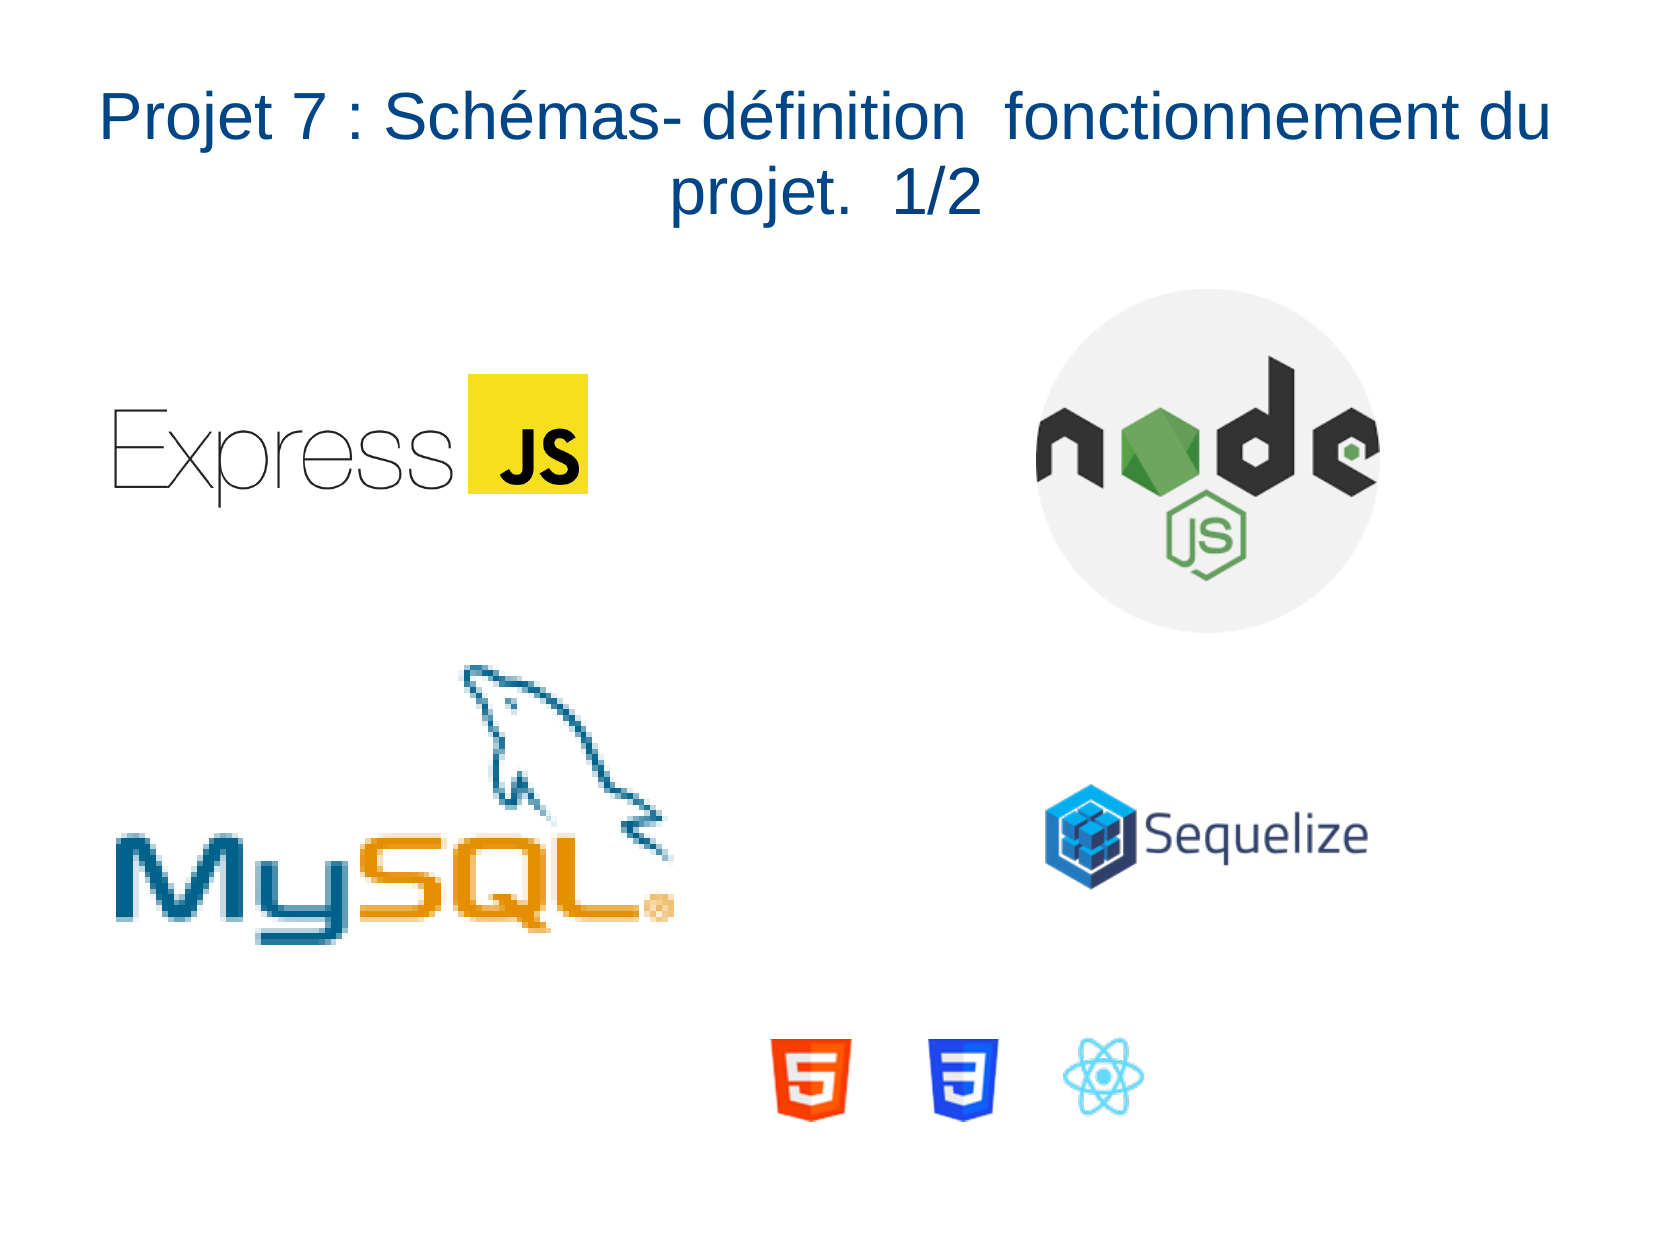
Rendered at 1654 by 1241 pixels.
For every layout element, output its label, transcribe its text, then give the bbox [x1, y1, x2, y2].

picture [1036, 665, 1380, 1009]
title Projet 7 : Schémas- définition fonctionnement du projet. 1/2 [82, 49, 1571, 257]
picture [116, 665, 674, 945]
picture [767, 1039, 858, 1123]
picture [1062, 1032, 1146, 1123]
picture [82, 296, 809, 627]
picture [925, 1039, 1004, 1123]
picture [1036, 289, 1380, 633]
